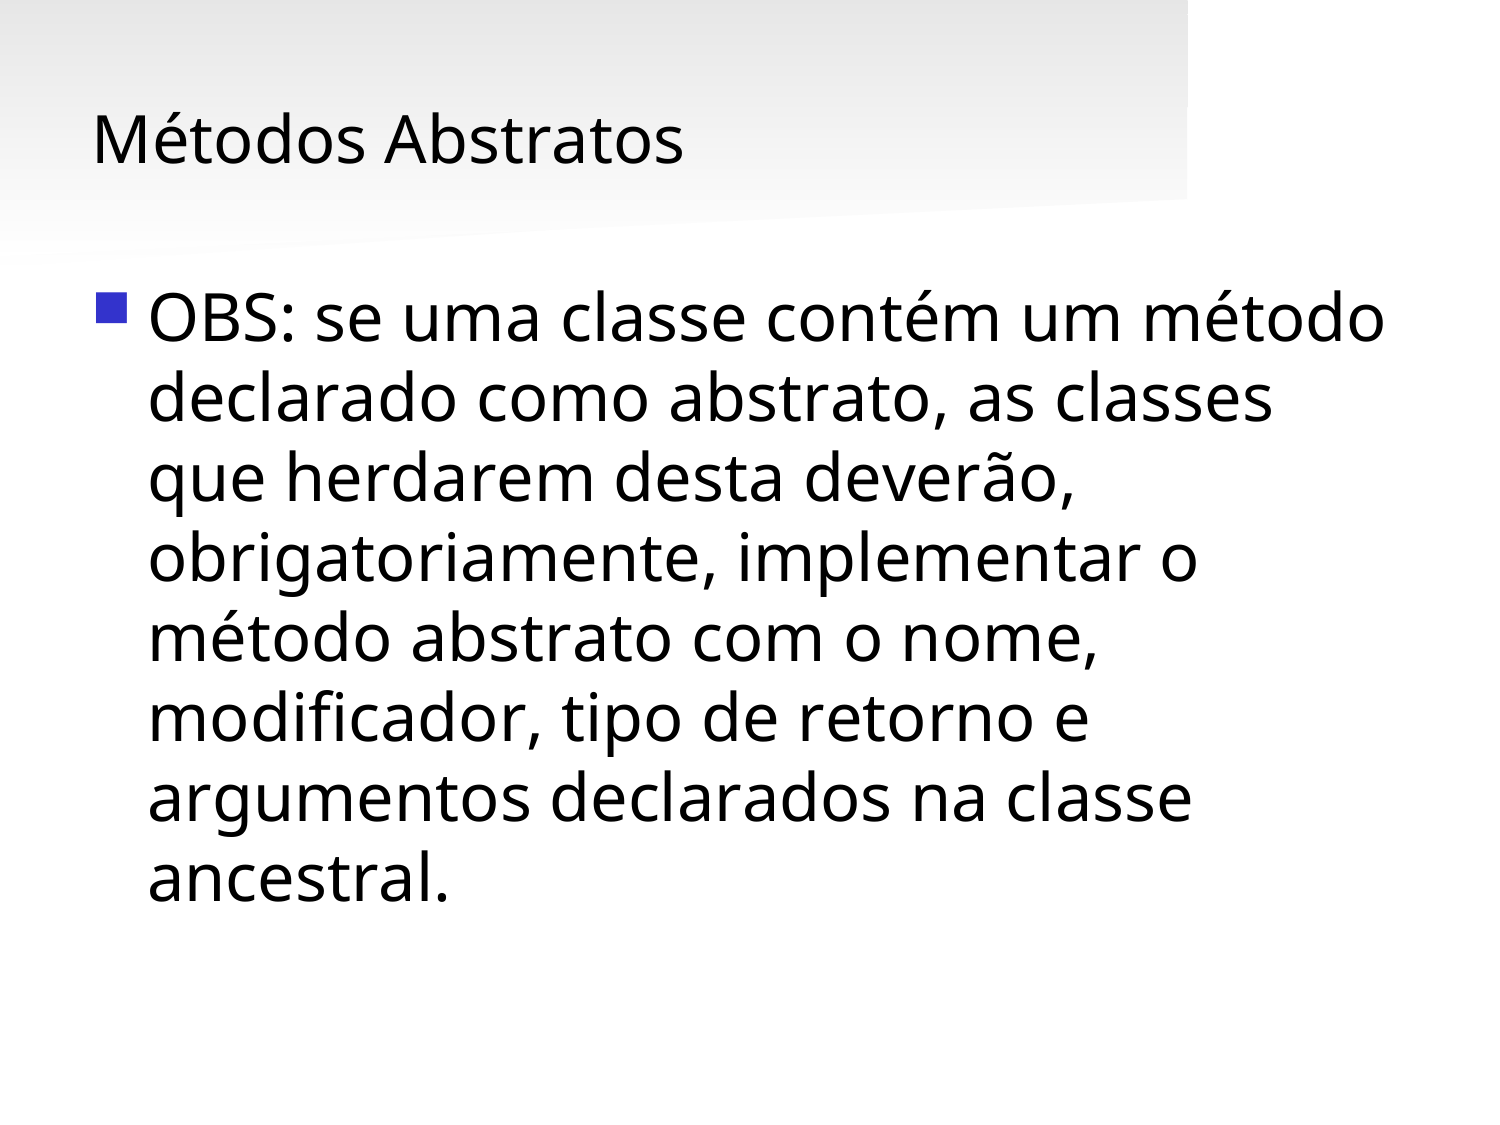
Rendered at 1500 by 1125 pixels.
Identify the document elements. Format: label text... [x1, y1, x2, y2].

title Métodos Abstratos [76, 42, 1427, 231]
list OBS: se uma classe contém um método declarado como abstrato, as classes que herdarem desta deverão, obrigatoriamente, implementar o método abstrato com o nome, modificador, tipo de retorno e argumentos declarados na classe ancestral. [76, 267, 1427, 1005]
